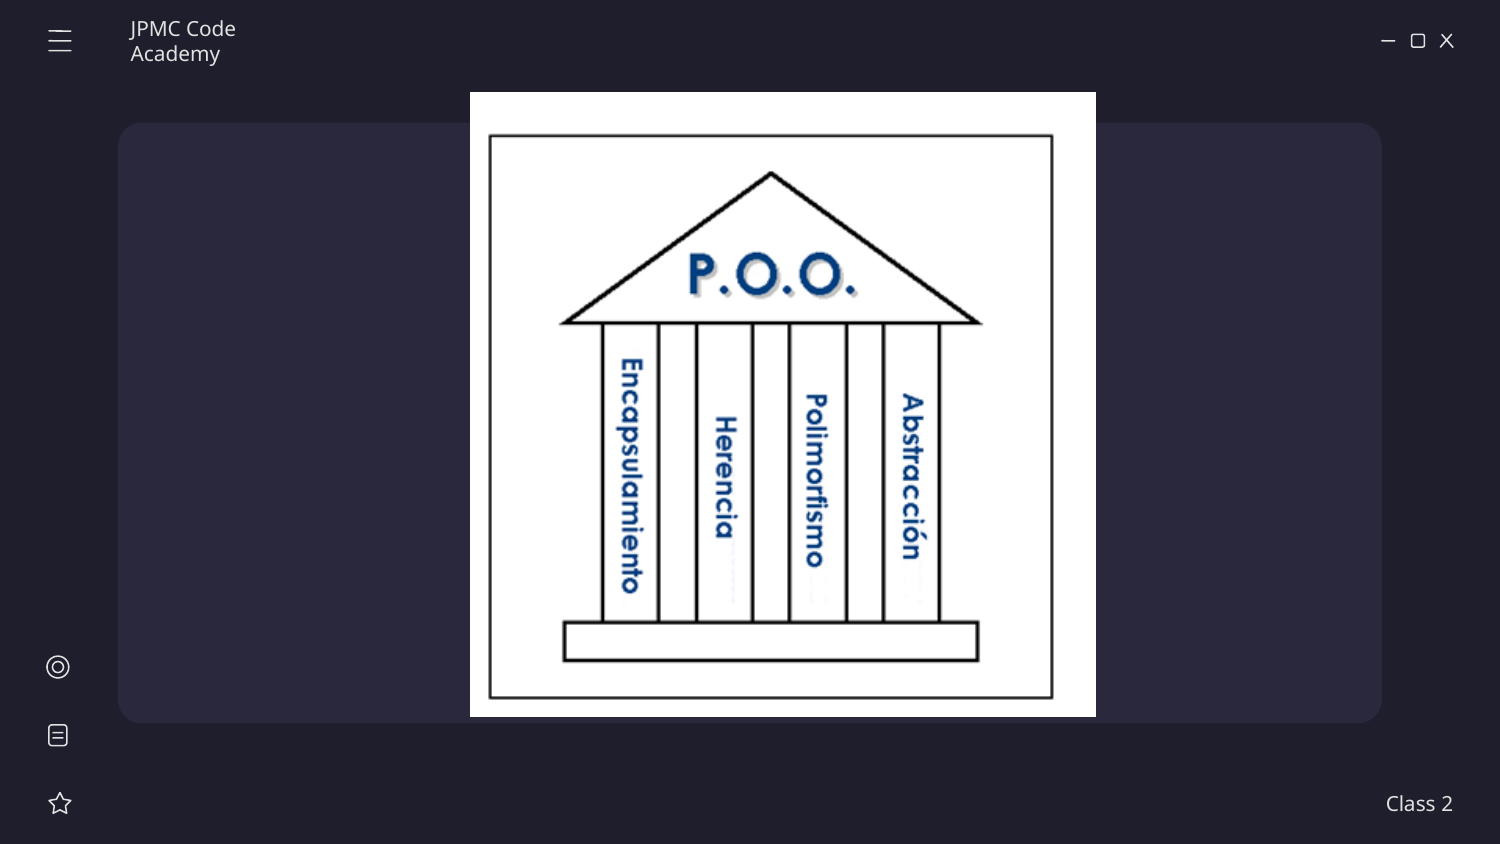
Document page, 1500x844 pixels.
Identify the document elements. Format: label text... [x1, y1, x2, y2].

subtitle JPMC Code Academy [130, 18, 306, 64]
subtitle Class 2 [1278, 780, 1453, 826]
picture [470, 92, 1096, 717]
